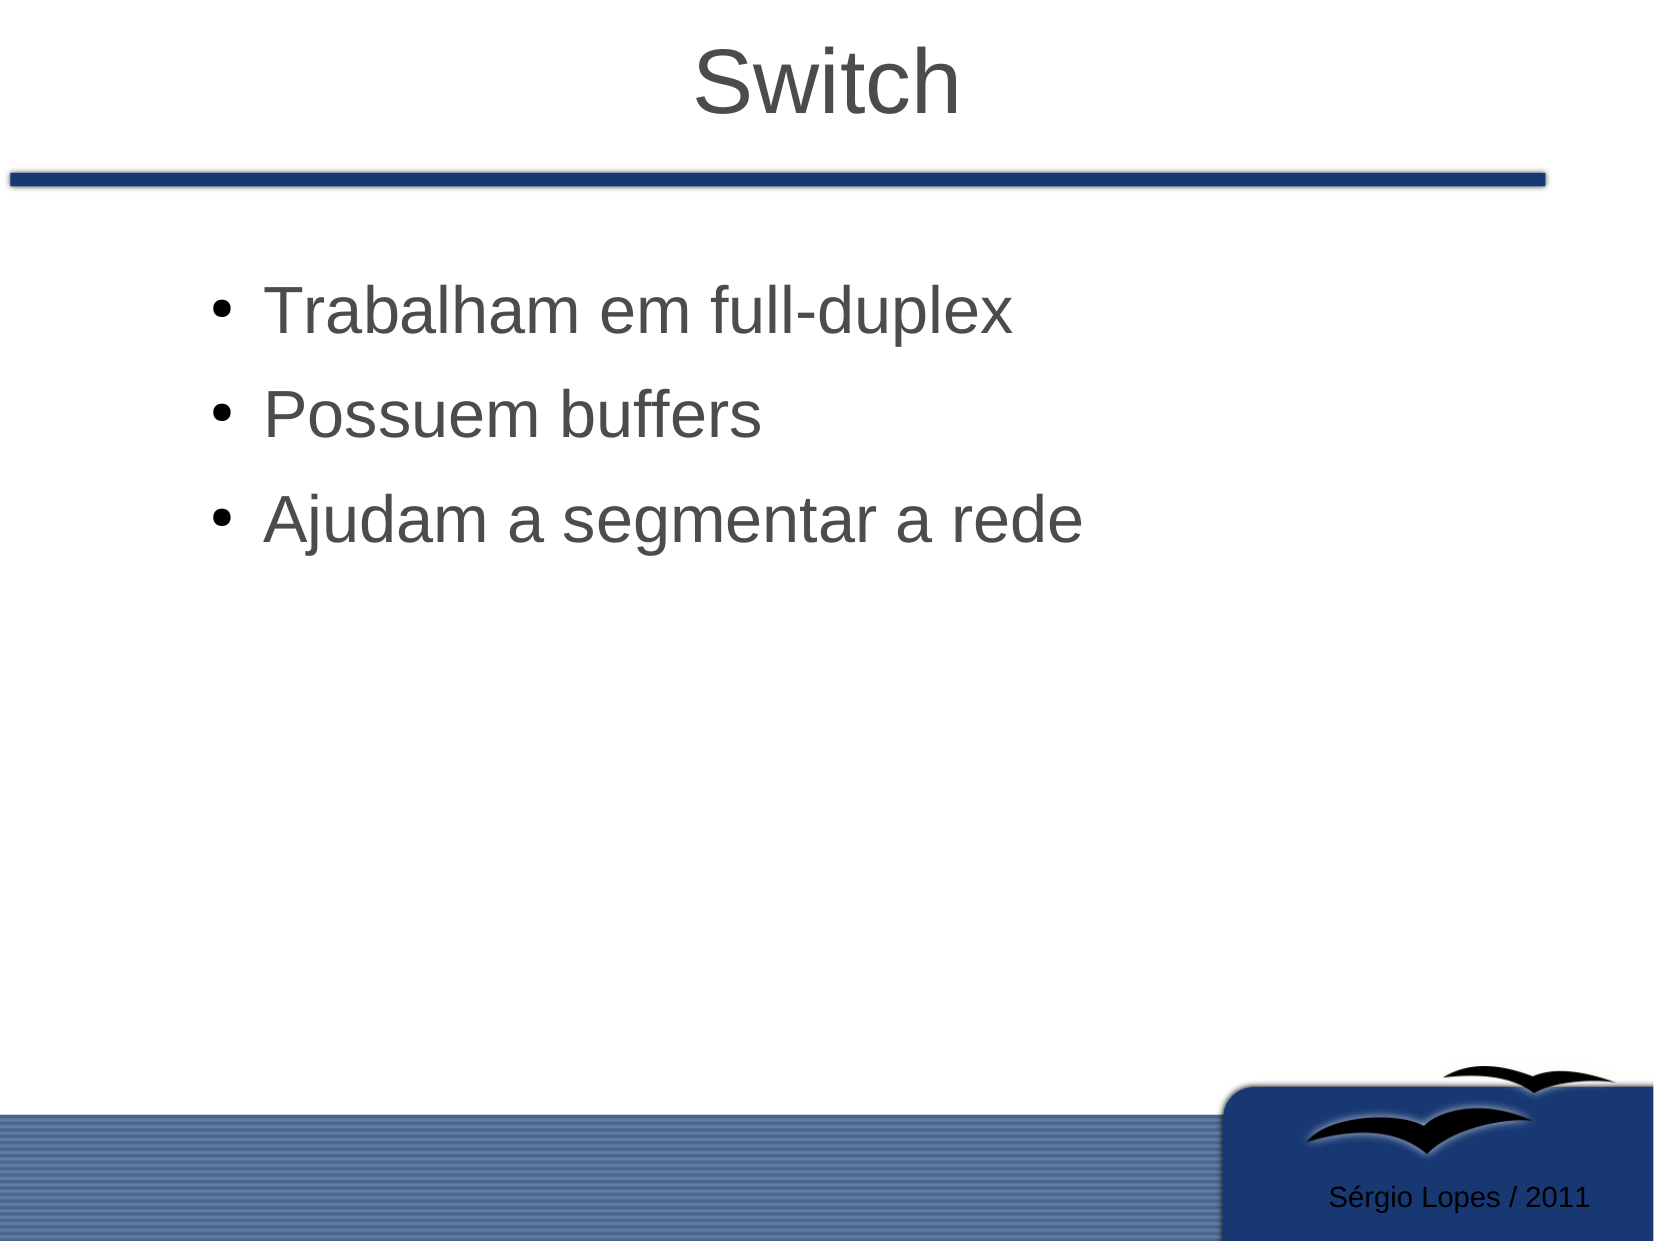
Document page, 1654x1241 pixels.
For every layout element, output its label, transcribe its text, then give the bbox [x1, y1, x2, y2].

list Trabalham em full-duplex Possuem buffers Ajudam a segmentar a rede [121, 273, 1534, 1056]
picture [0, 0, 1654, 1241]
title Switch [121, 0, 1534, 164]
text_box Sérgio Lopes / 2011 [1328, 1181, 1588, 1214]
